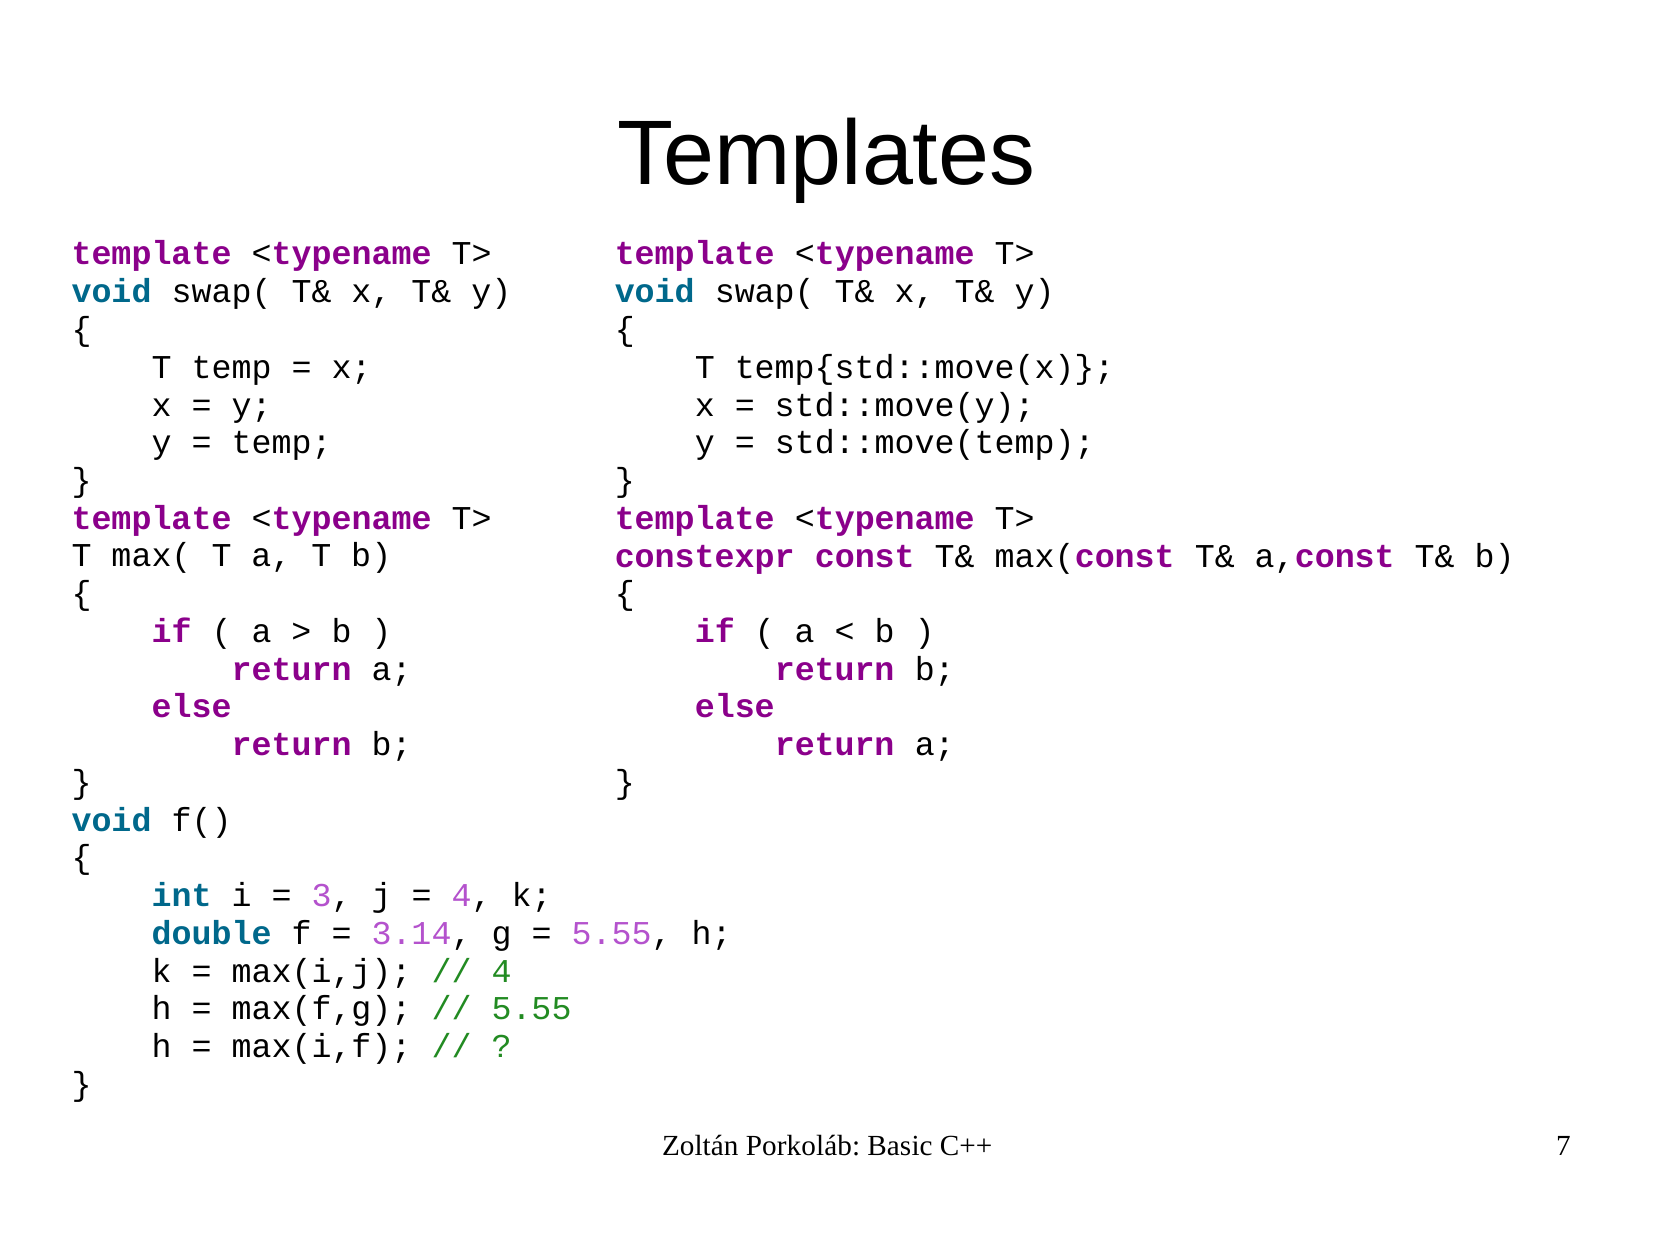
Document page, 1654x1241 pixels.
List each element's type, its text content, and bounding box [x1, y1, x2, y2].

text_box template <typename T> void swap( T& x, T& y) { T temp = x; x = y; y = temp; } template <typename T> T max( T a, T b) { if ( a > b ) return a; else return b; } void f() { int i = 3, j = 4, k; double f = 3.14, g = 5.55, h; k = max(i,j); // 4 h = max(f,g); // 5.55 h = max(i,f); // ? } [56, 229, 600, 1229]
title Templates [82, 49, 1571, 229]
text_box template <typename T> void swap( T& x, T& y) { T temp{std::move(x)}; x = std::move(y); y = std::move(temp); } template <typename T> constexpr const T& max(const T& a,const T& b) { if ( a < b ) return b; else return a; } [600, 229, 1654, 1229]
